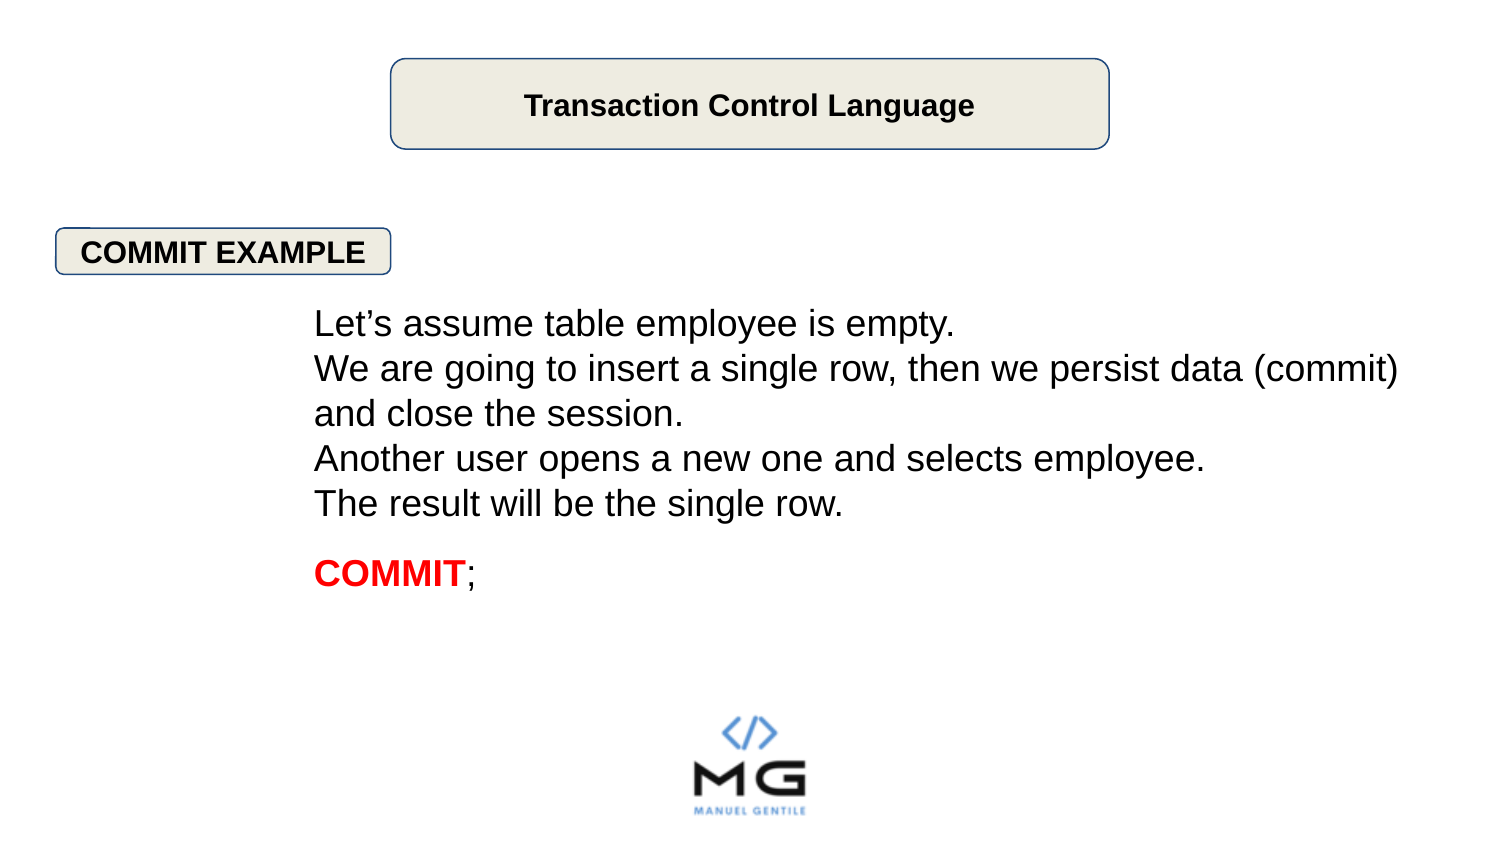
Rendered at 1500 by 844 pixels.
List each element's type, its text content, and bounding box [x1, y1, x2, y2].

text_box Let’s assume table employee is empty. We are going to insert a single row, then we persist data (commit) and close the session. Another user opens a new one and selects employee. The result will be the single row. [298, 283, 1422, 534]
text_box COMMIT EXAMPLE [55, 228, 391, 275]
text_box COMMIT; [298, 534, 1451, 604]
text_box Transaction Control Language [390, 58, 1110, 150]
picture [671, 687, 829, 844]
